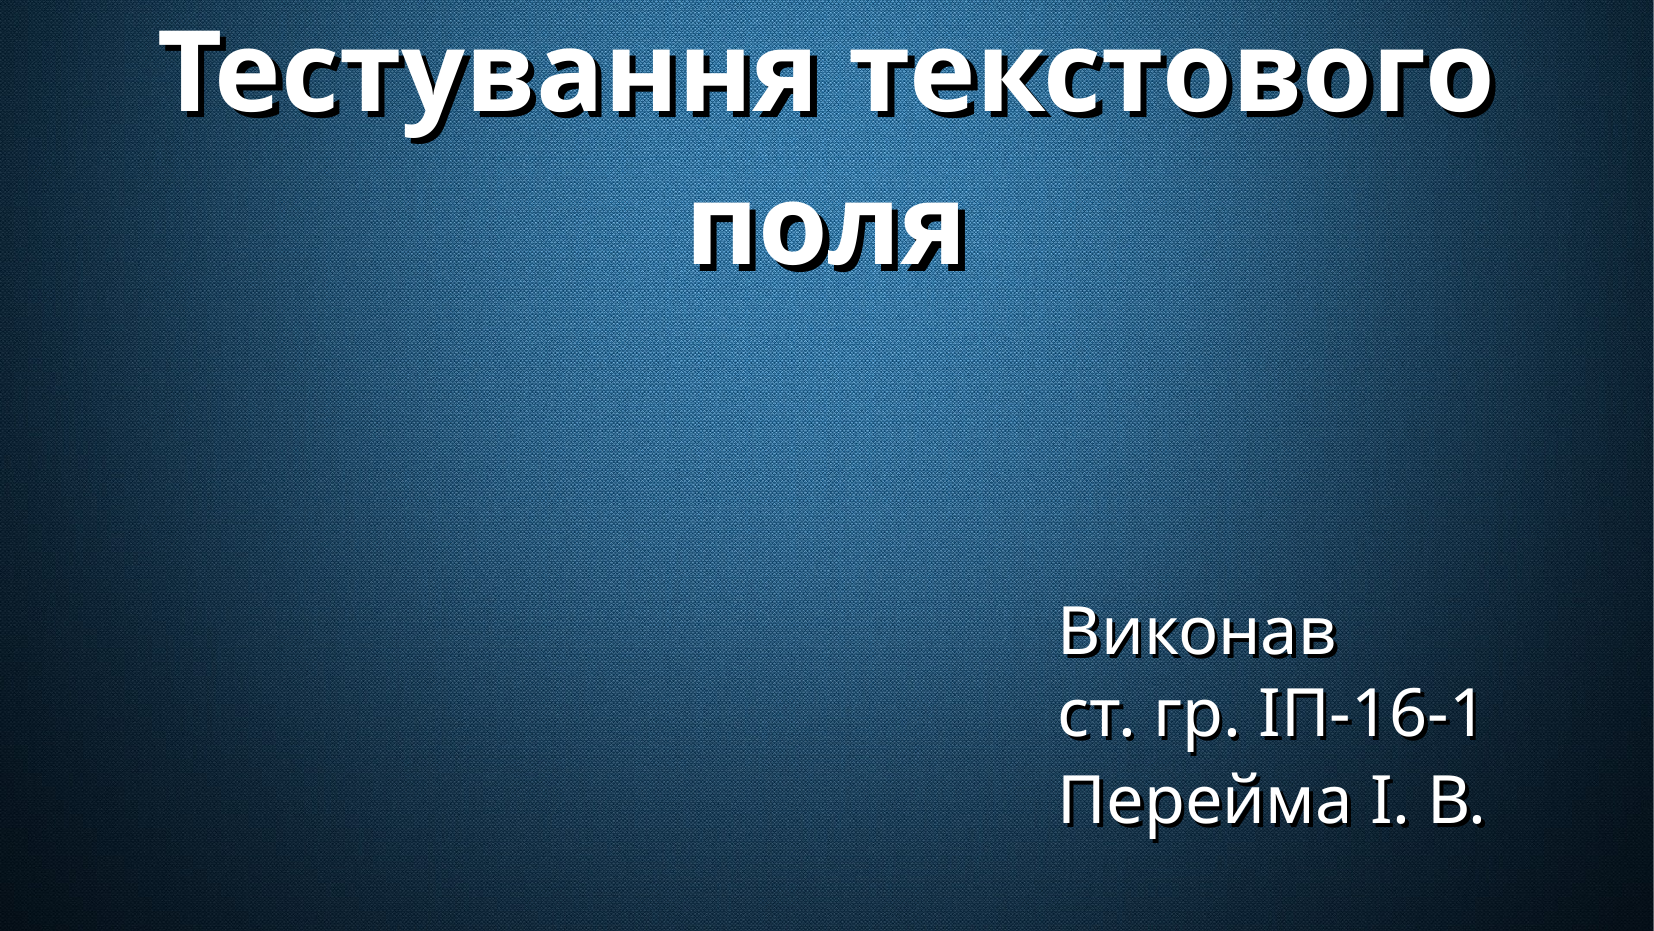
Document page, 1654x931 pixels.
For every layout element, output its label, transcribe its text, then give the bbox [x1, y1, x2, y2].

title Тестування текстового поля [82, 18, 1571, 271]
subtitle Виконав ст. гр. ІП-16-1 Перейма І. В. [1057, 532, 1636, 901]
picture [0, 0, 1654, 931]
